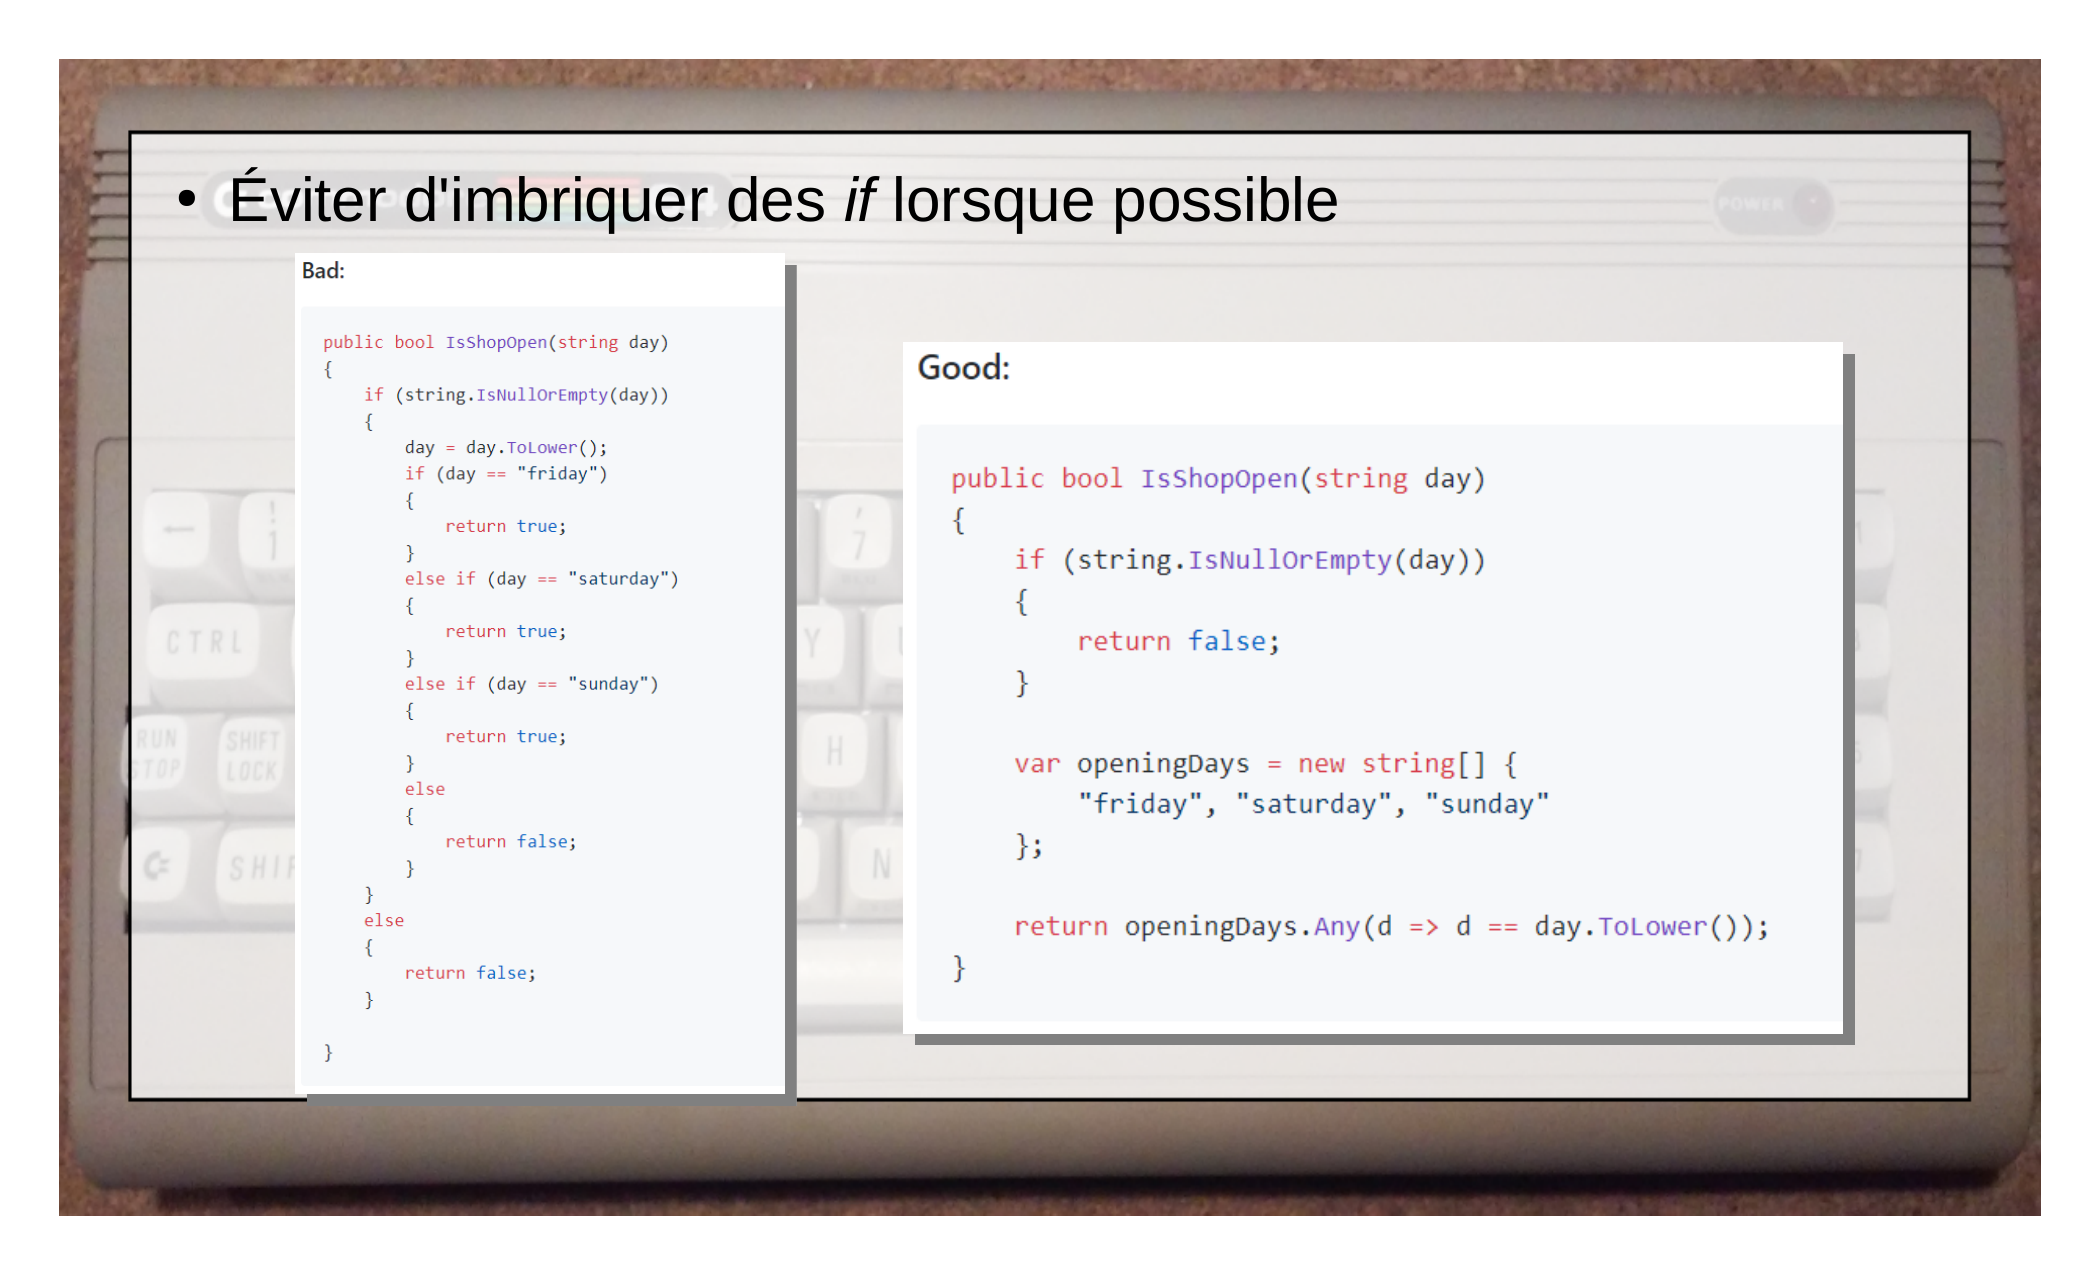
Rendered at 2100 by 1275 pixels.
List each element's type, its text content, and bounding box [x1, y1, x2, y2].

list Éviter d'imbriquer des if lorsque possible [158, 165, 1942, 1094]
picture [59, 59, 2041, 1216]
